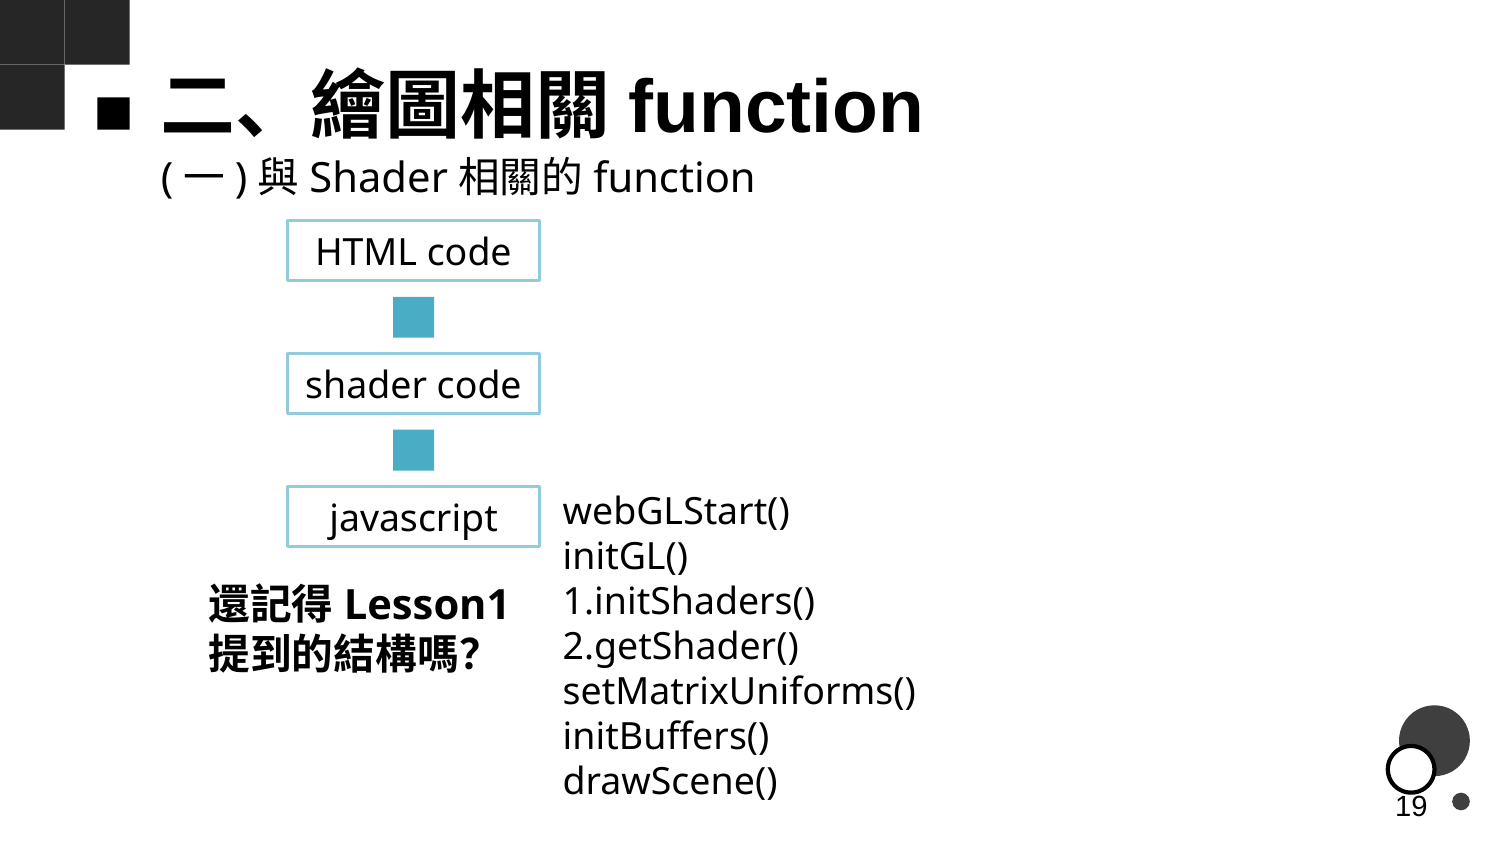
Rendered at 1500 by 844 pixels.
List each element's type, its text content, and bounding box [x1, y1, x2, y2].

text_box [393, 296, 435, 338]
slide_number <number> [1092, 782, 1443, 827]
text_box 還記得Lesson1提到的結構嗎？ [193, 570, 548, 687]
title 二、繪圖相關function [145, 32, 951, 173]
text_box javascript [287, 486, 540, 547]
text_box [393, 429, 435, 471]
text_box shader code [287, 353, 540, 414]
text_box (一)與Shader相關的function [145, 143, 776, 210]
text_box [1452, 792, 1470, 811]
text_box [97, 97, 130, 130]
text_box [0, 0, 130, 130]
text_box HTML code [287, 220, 540, 281]
text_box webGLStart() initGL() 1.initShaders() 2.getShader() setMatrixUniforms() initBuffers() drawScene() [547, 479, 1033, 813]
text_box [1387, 705, 1470, 782]
